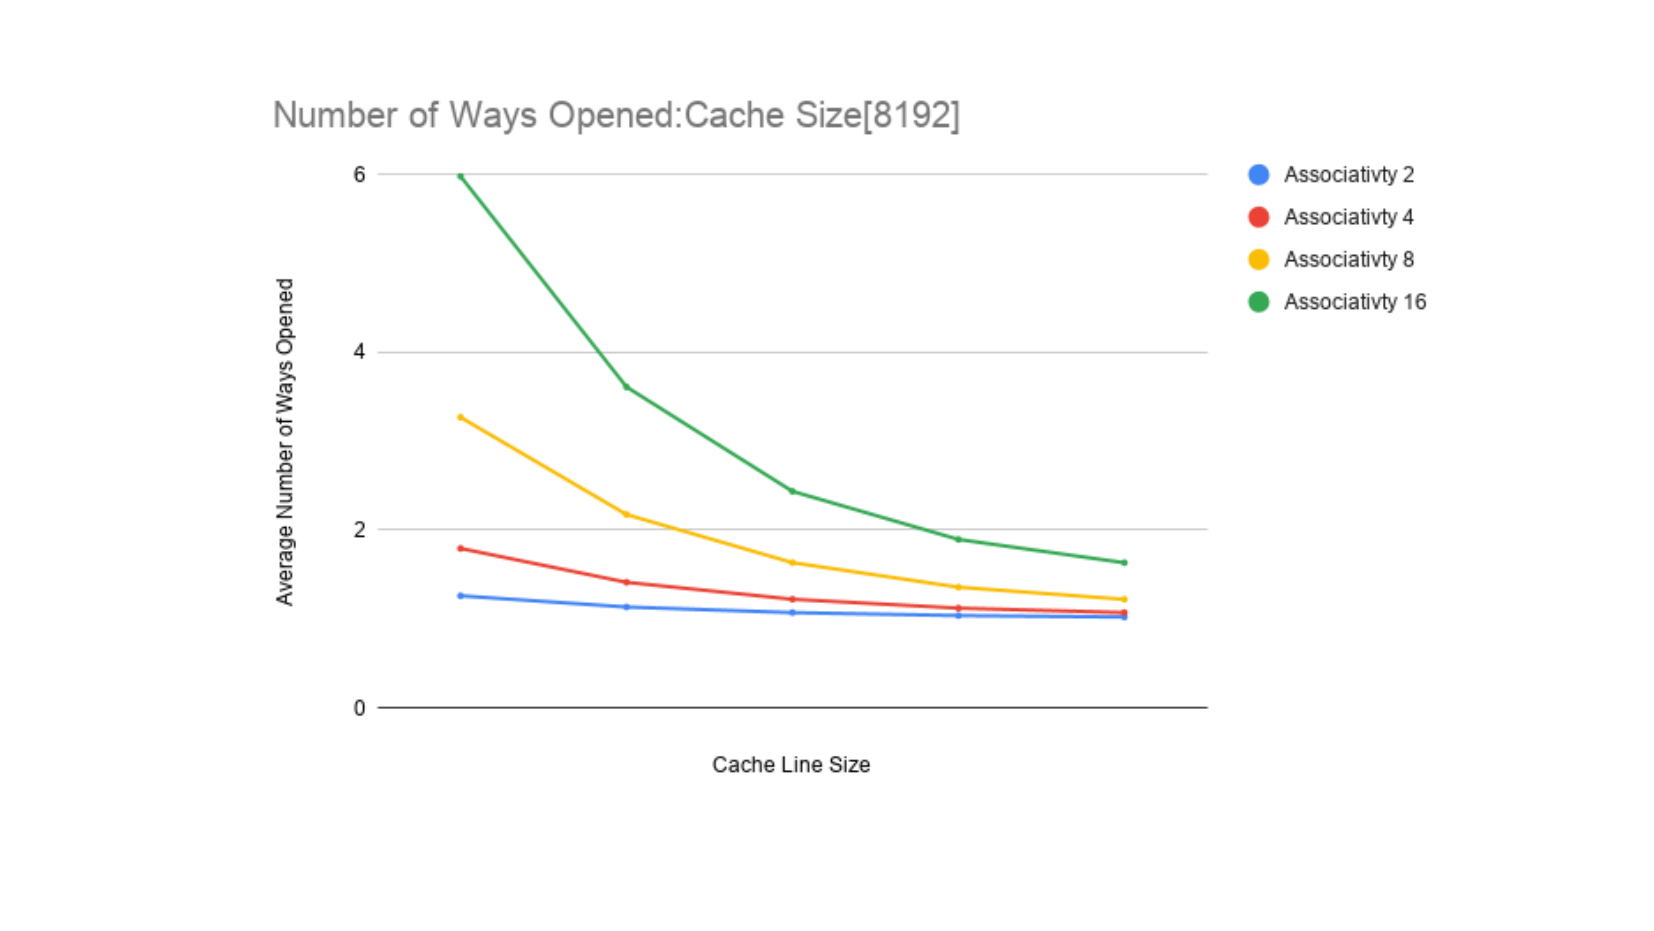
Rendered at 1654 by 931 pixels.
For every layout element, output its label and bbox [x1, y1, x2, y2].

picture [236, 57, 1465, 815]
